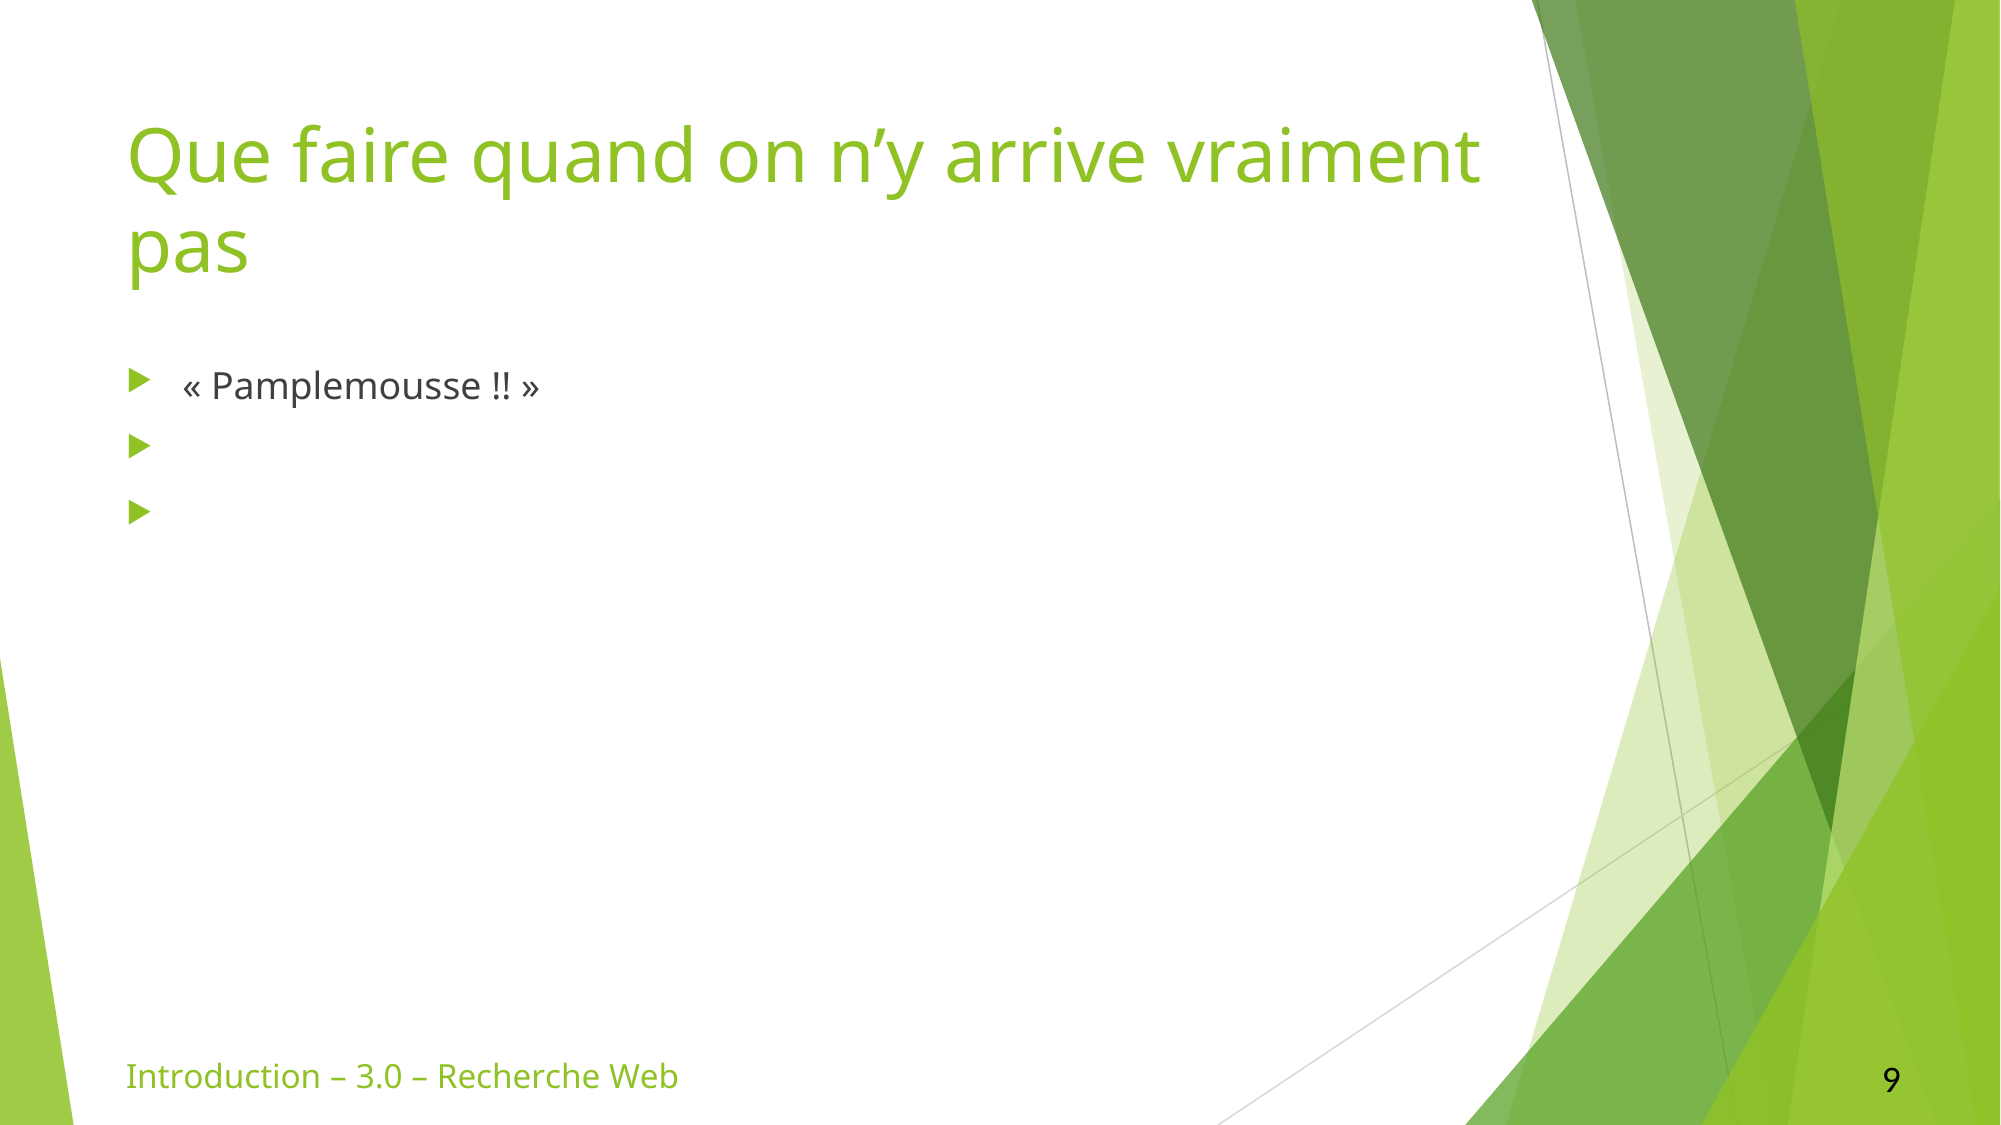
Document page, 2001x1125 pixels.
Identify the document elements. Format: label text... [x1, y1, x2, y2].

text_box Introduction – 3.0 – Recherche Web [111, 1047, 1094, 1109]
title Que faire quand on n’y arrive vraiment pas [111, 99, 1522, 317]
text_box [1866, 1047, 1979, 1108]
list « Pamplemousse !! » [111, 354, 1522, 992]
